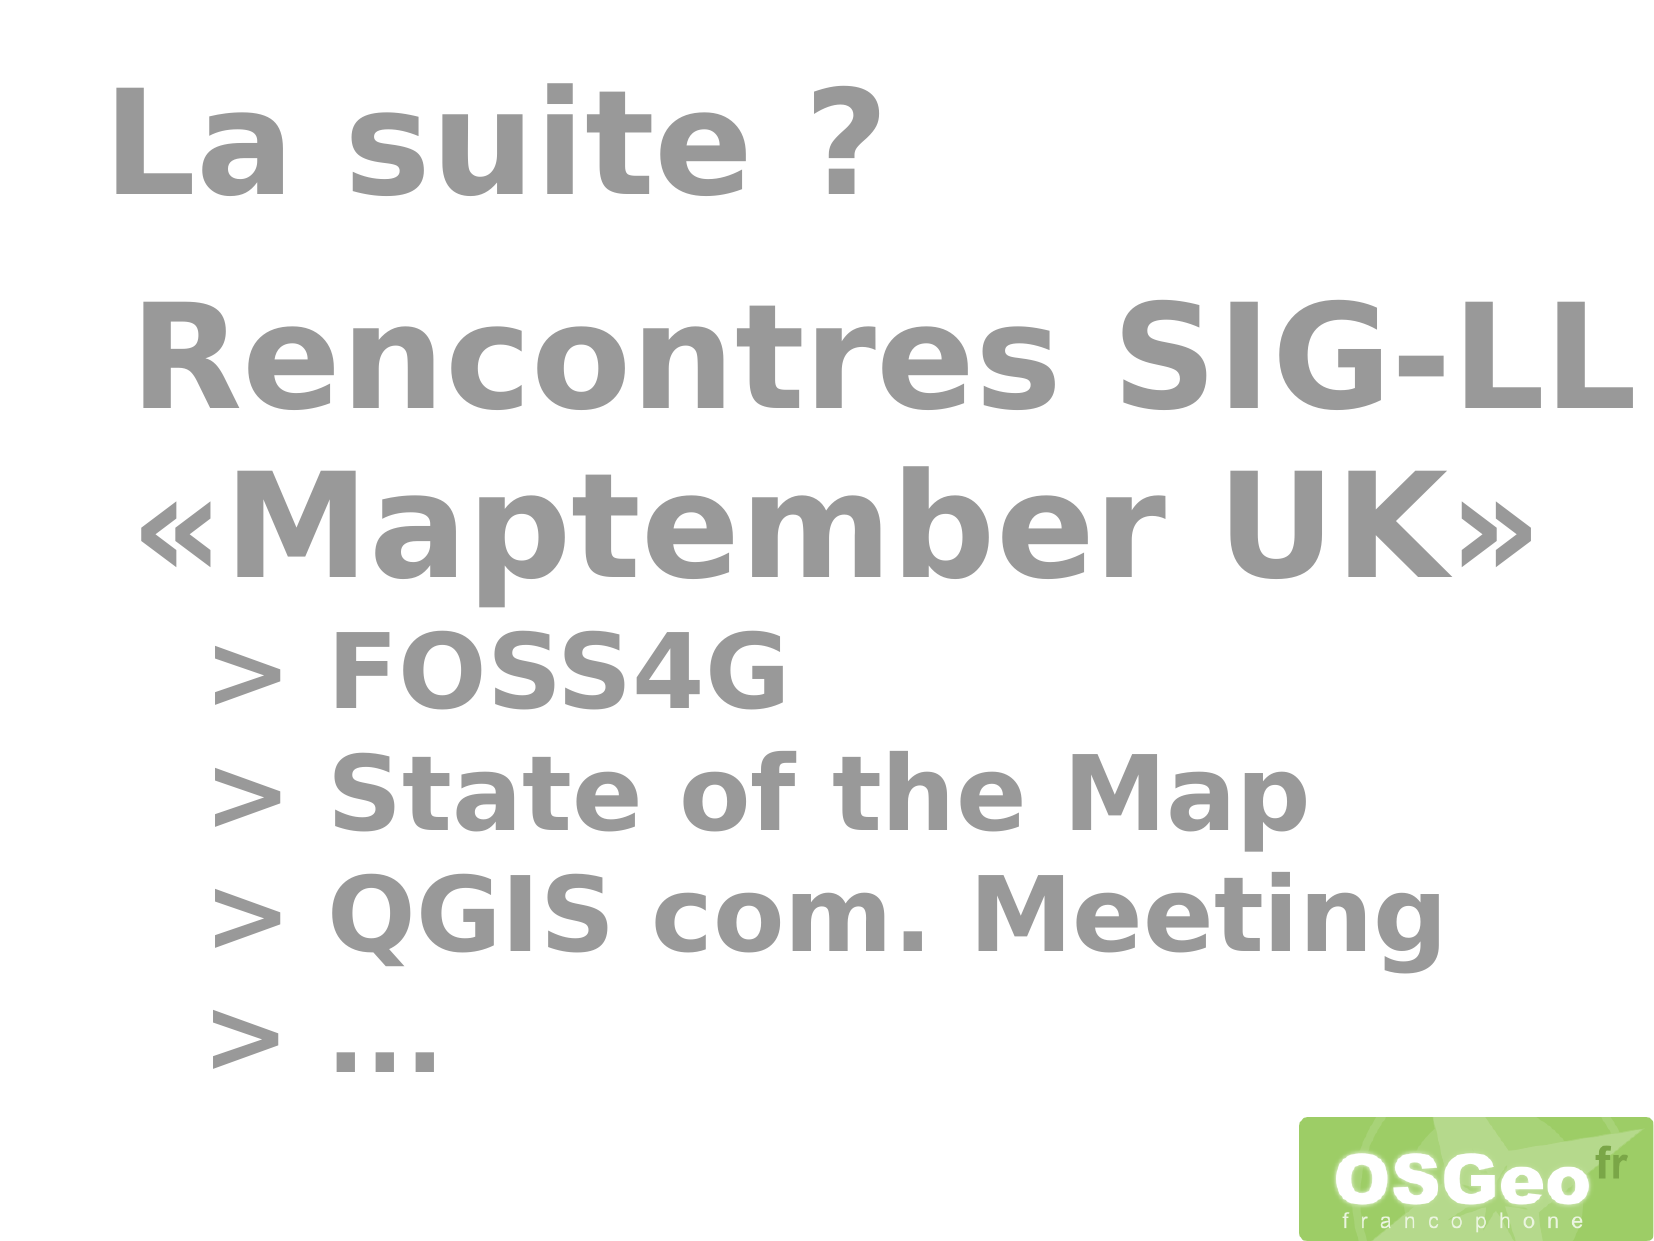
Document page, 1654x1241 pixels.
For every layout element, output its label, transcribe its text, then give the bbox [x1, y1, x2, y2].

text_box Rencontres SIG-LL «Maptember UK» > FOSS4G > State of the Map > QGIS com. Meeting > ... [115, 265, 1654, 1105]
text_box La suite ? [88, 51, 905, 237]
picture [1299, 1117, 1654, 1241]
